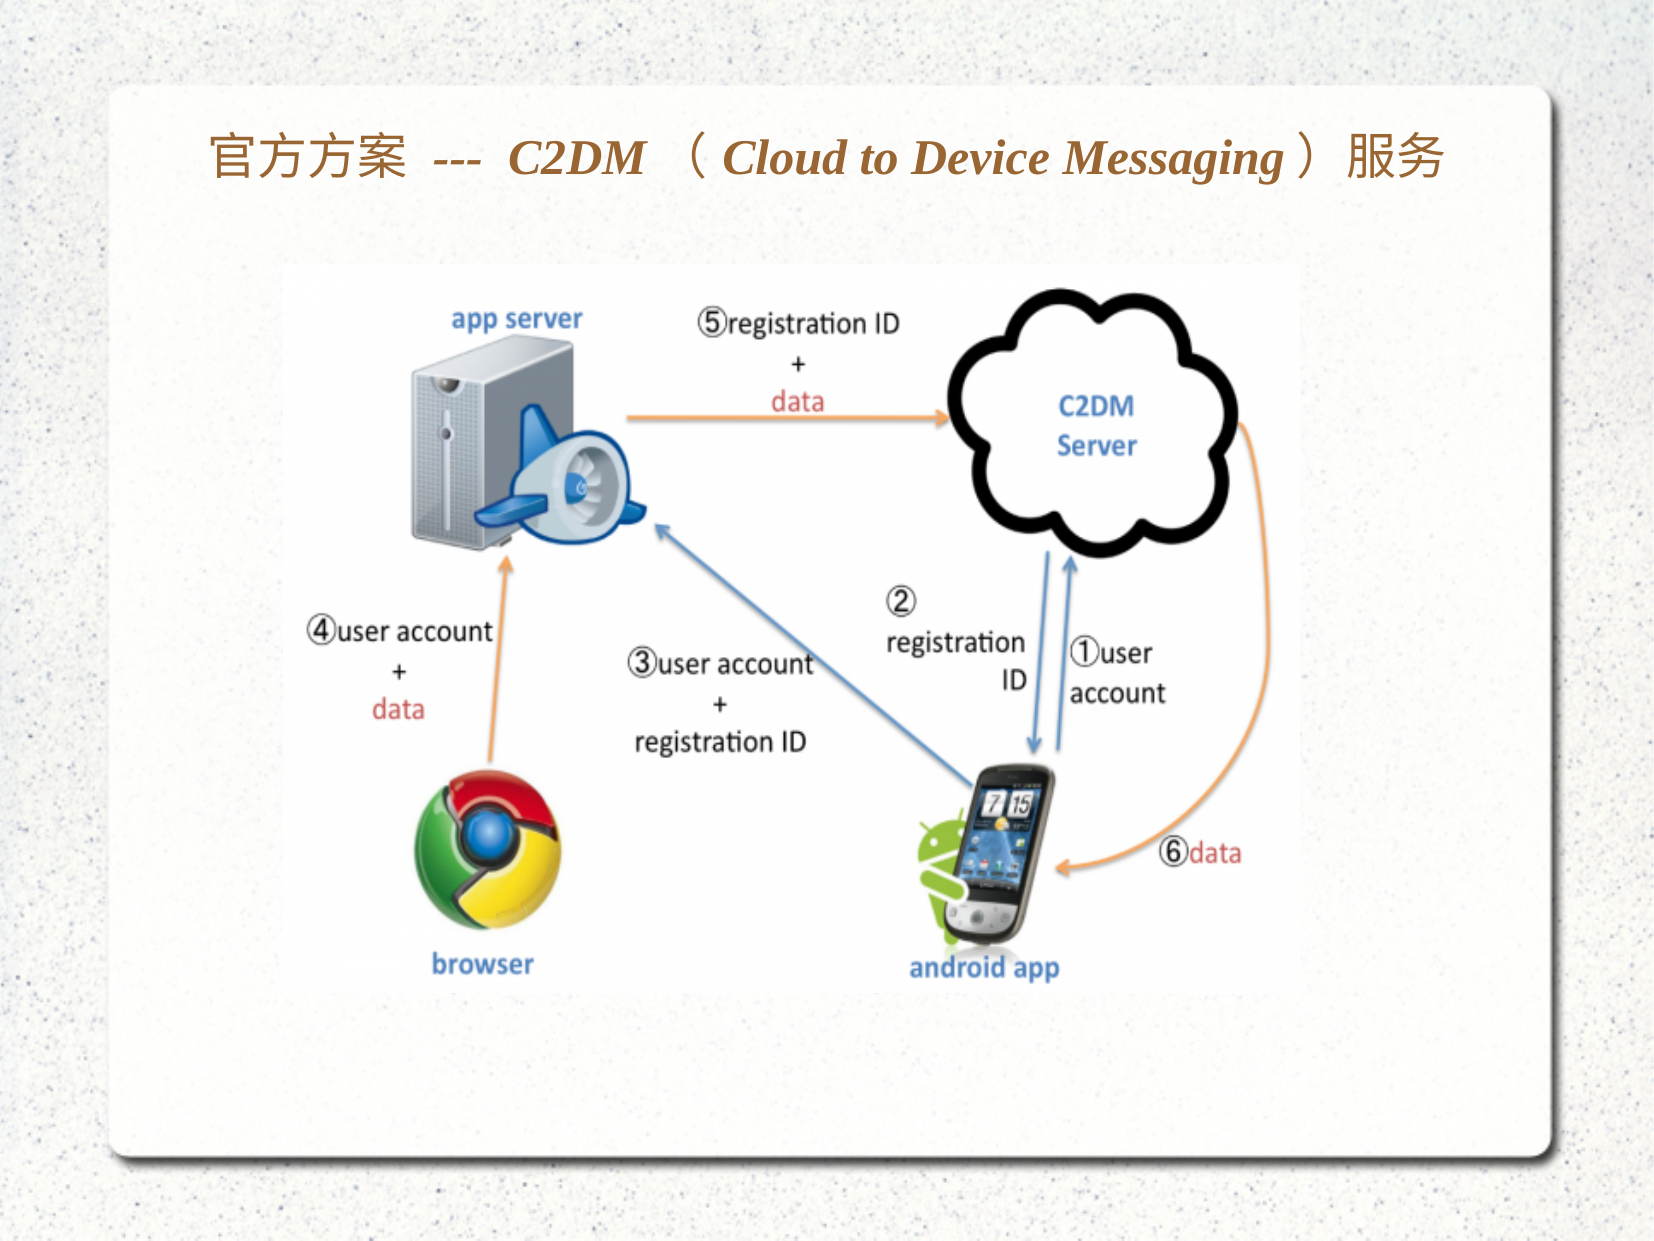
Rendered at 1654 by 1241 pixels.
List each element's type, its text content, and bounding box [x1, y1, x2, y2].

title 官方方案 --- C2DM（Cloud to Device Messaging）服务 [82, 49, 1571, 257]
picture [0, 0, 1654, 1241]
